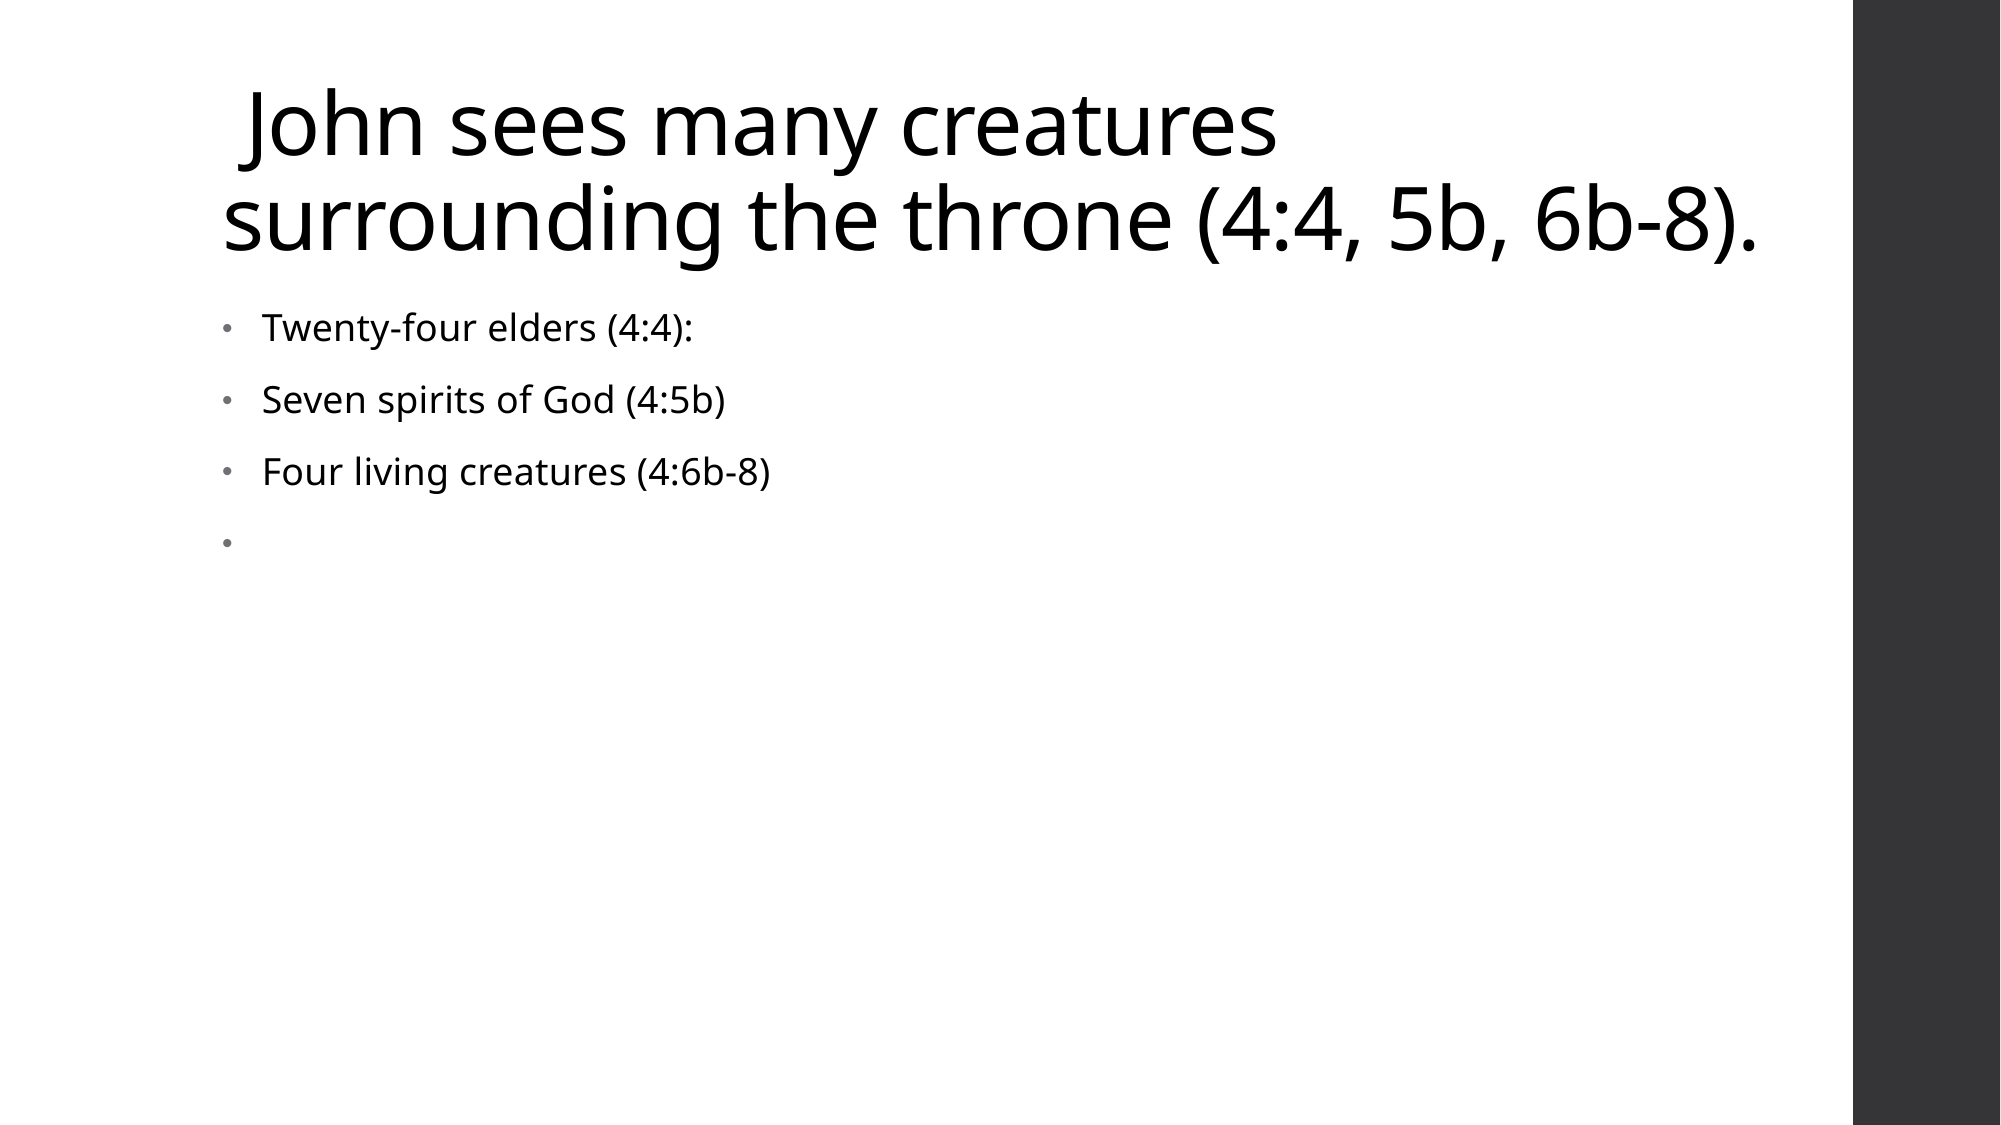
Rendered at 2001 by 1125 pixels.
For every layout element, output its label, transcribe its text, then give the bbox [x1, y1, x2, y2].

list Twenty-four elders (4:4): Seven spirits of God (4:5b) Four living creatures (4:6b-8) [206, 299, 1617, 1014]
title John sees many creatures surrounding the throne (4:4, 5b, 6b-8). [206, 60, 1797, 278]
